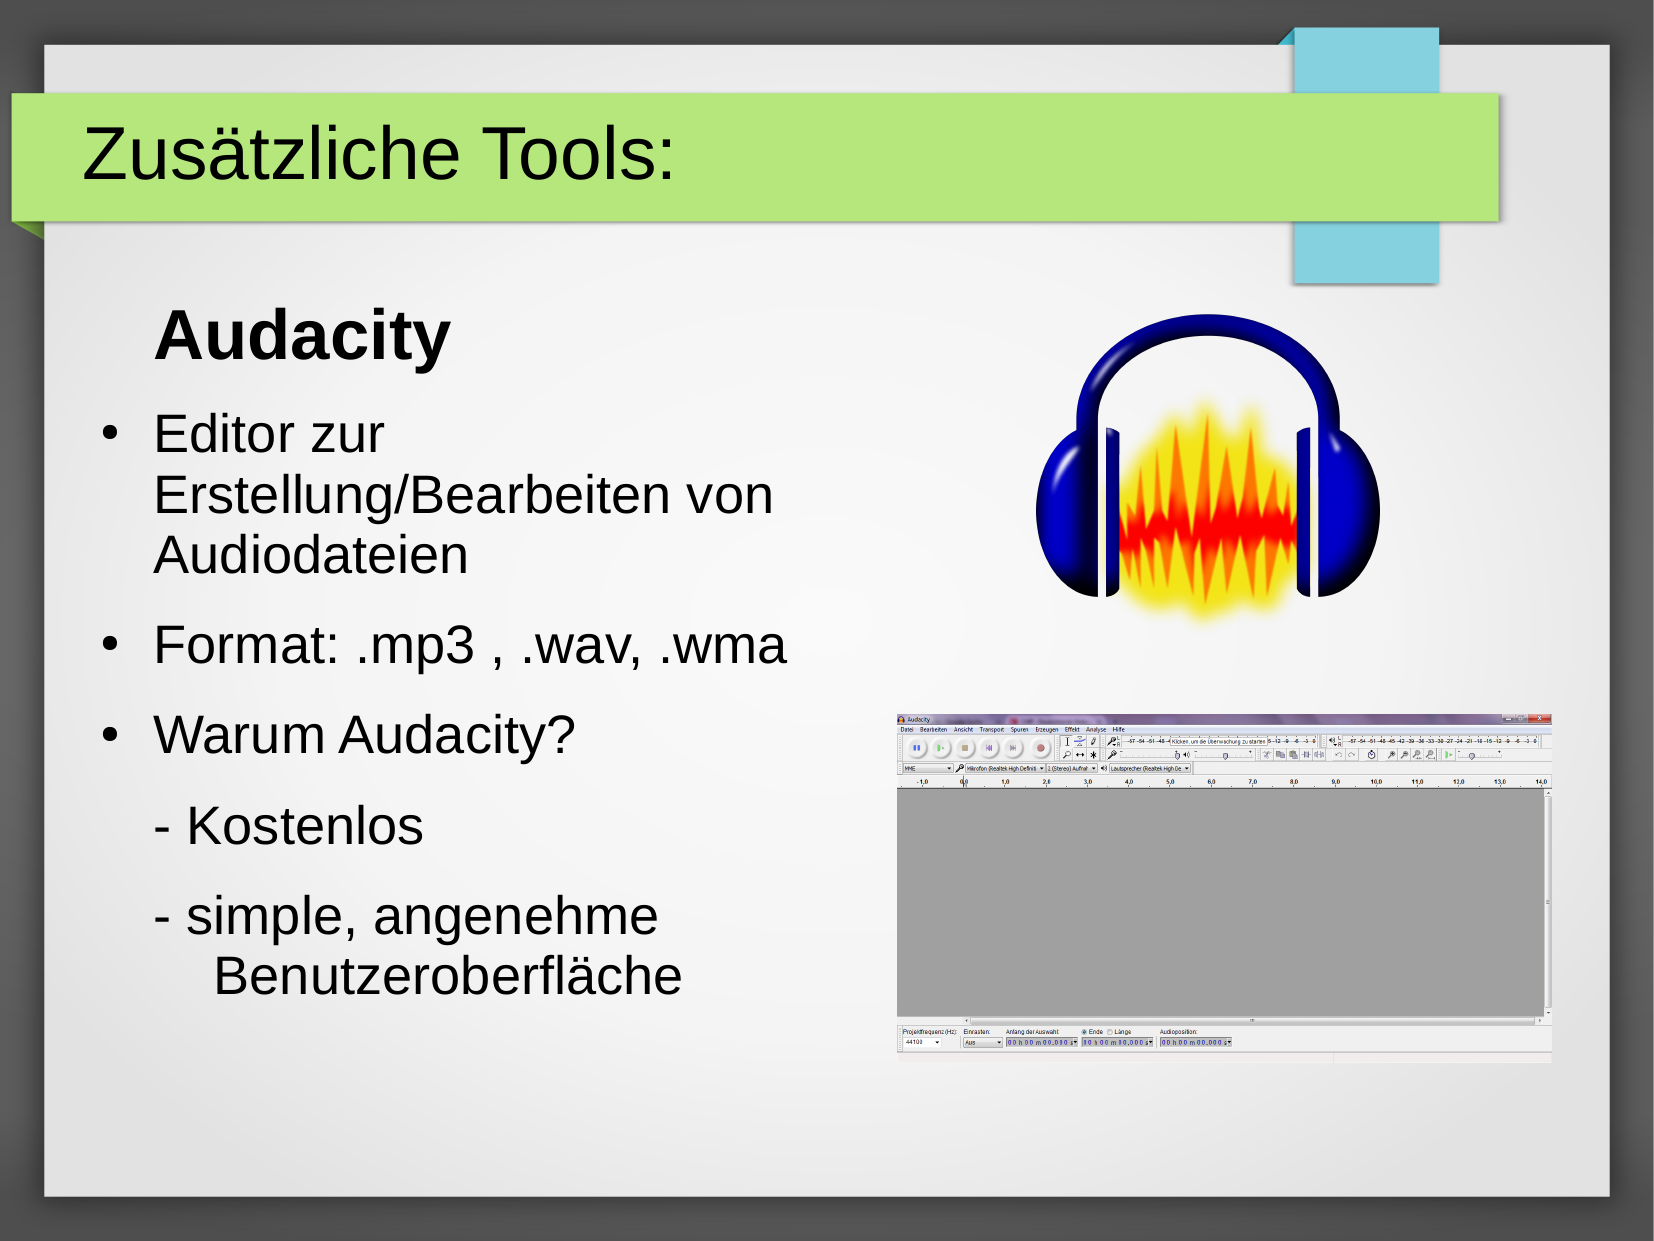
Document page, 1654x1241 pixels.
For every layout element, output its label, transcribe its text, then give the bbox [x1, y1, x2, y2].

picture [0, 0, 1654, 1241]
list Audacity Editor zur Erstellung/Bearbeiten von Audiodateien Format: .mp3 , .wav, .wma Warum Audacity? - Kostenlos - simple, angenehme Benutzeroberfläche [82, 295, 809, 1015]
title Zusätzliche Tools: [82, 94, 1264, 213]
